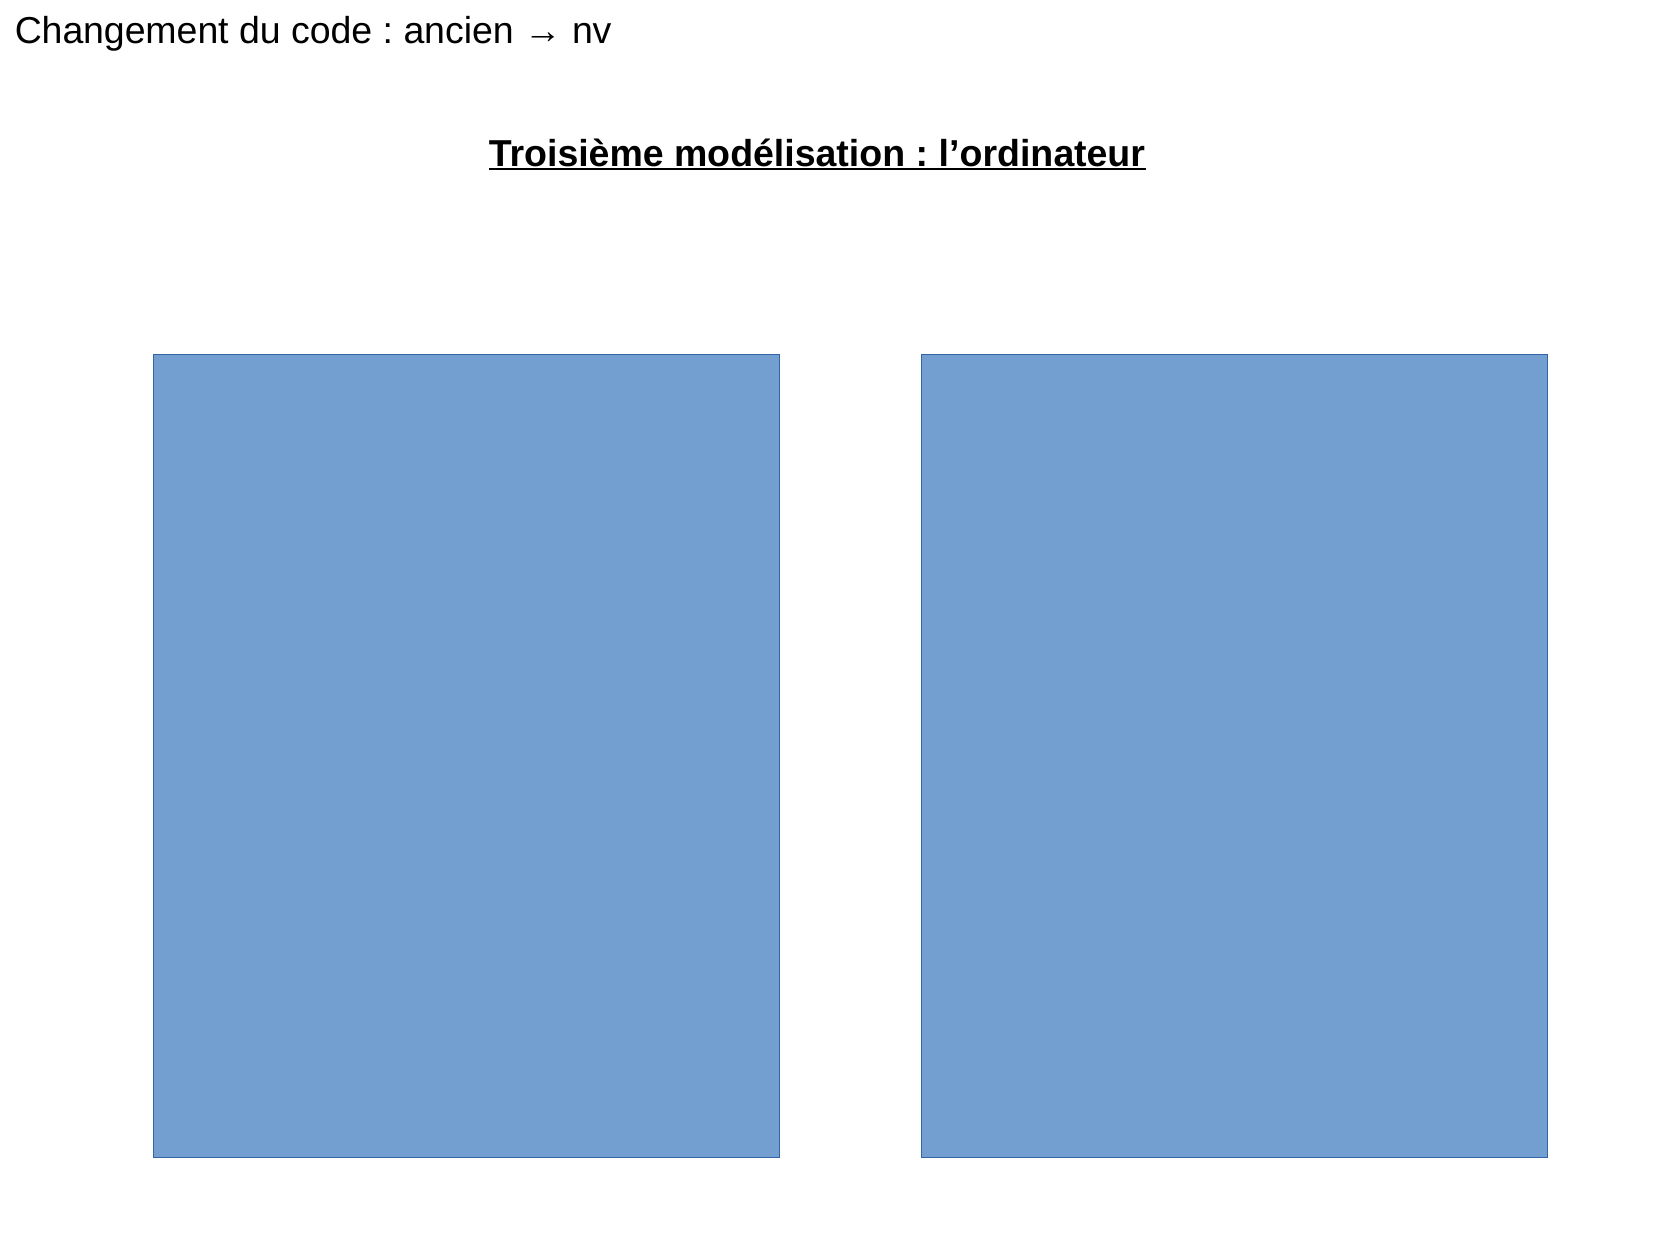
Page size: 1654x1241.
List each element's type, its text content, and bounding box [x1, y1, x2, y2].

text_box Troisième modélisation : l’ordinateur [0, 0, 1648, 266]
text_box [153, 354, 780, 1158]
text_box [921, 354, 1548, 1158]
text_box Changement du code : ancien → nv [0, 2, 733, 60]
